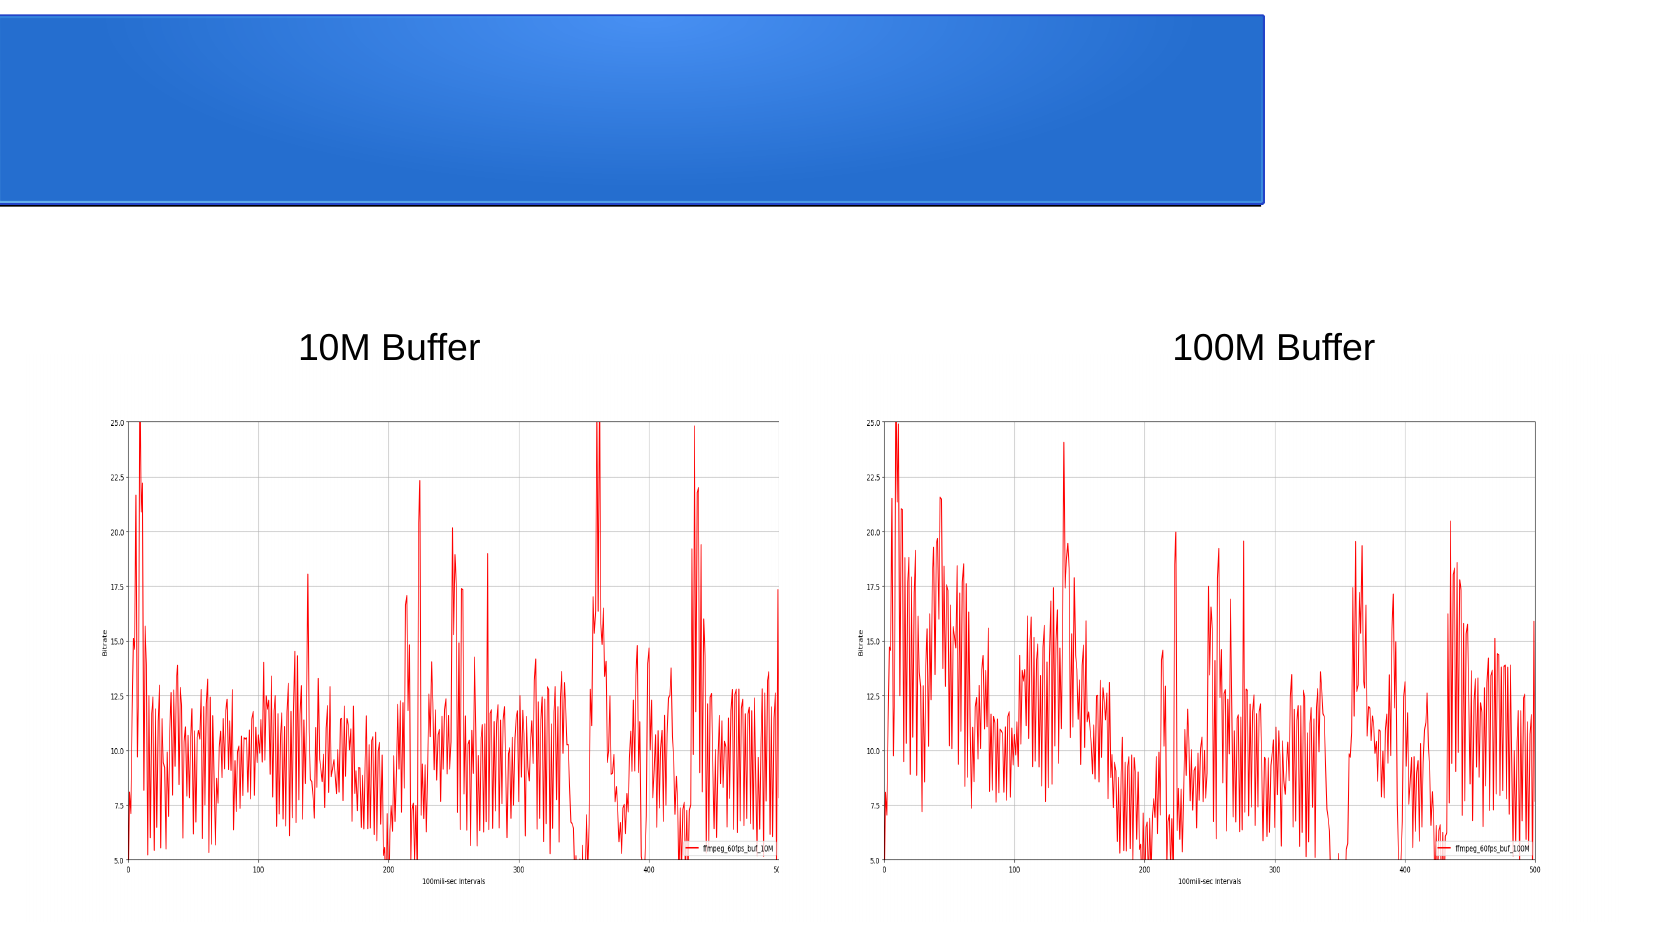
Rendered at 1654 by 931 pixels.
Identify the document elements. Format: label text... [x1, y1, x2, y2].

text_box 100M Buffer [1157, 318, 1391, 376]
text_box 10M Buffer [283, 318, 496, 376]
picture [23, 354, 1619, 922]
